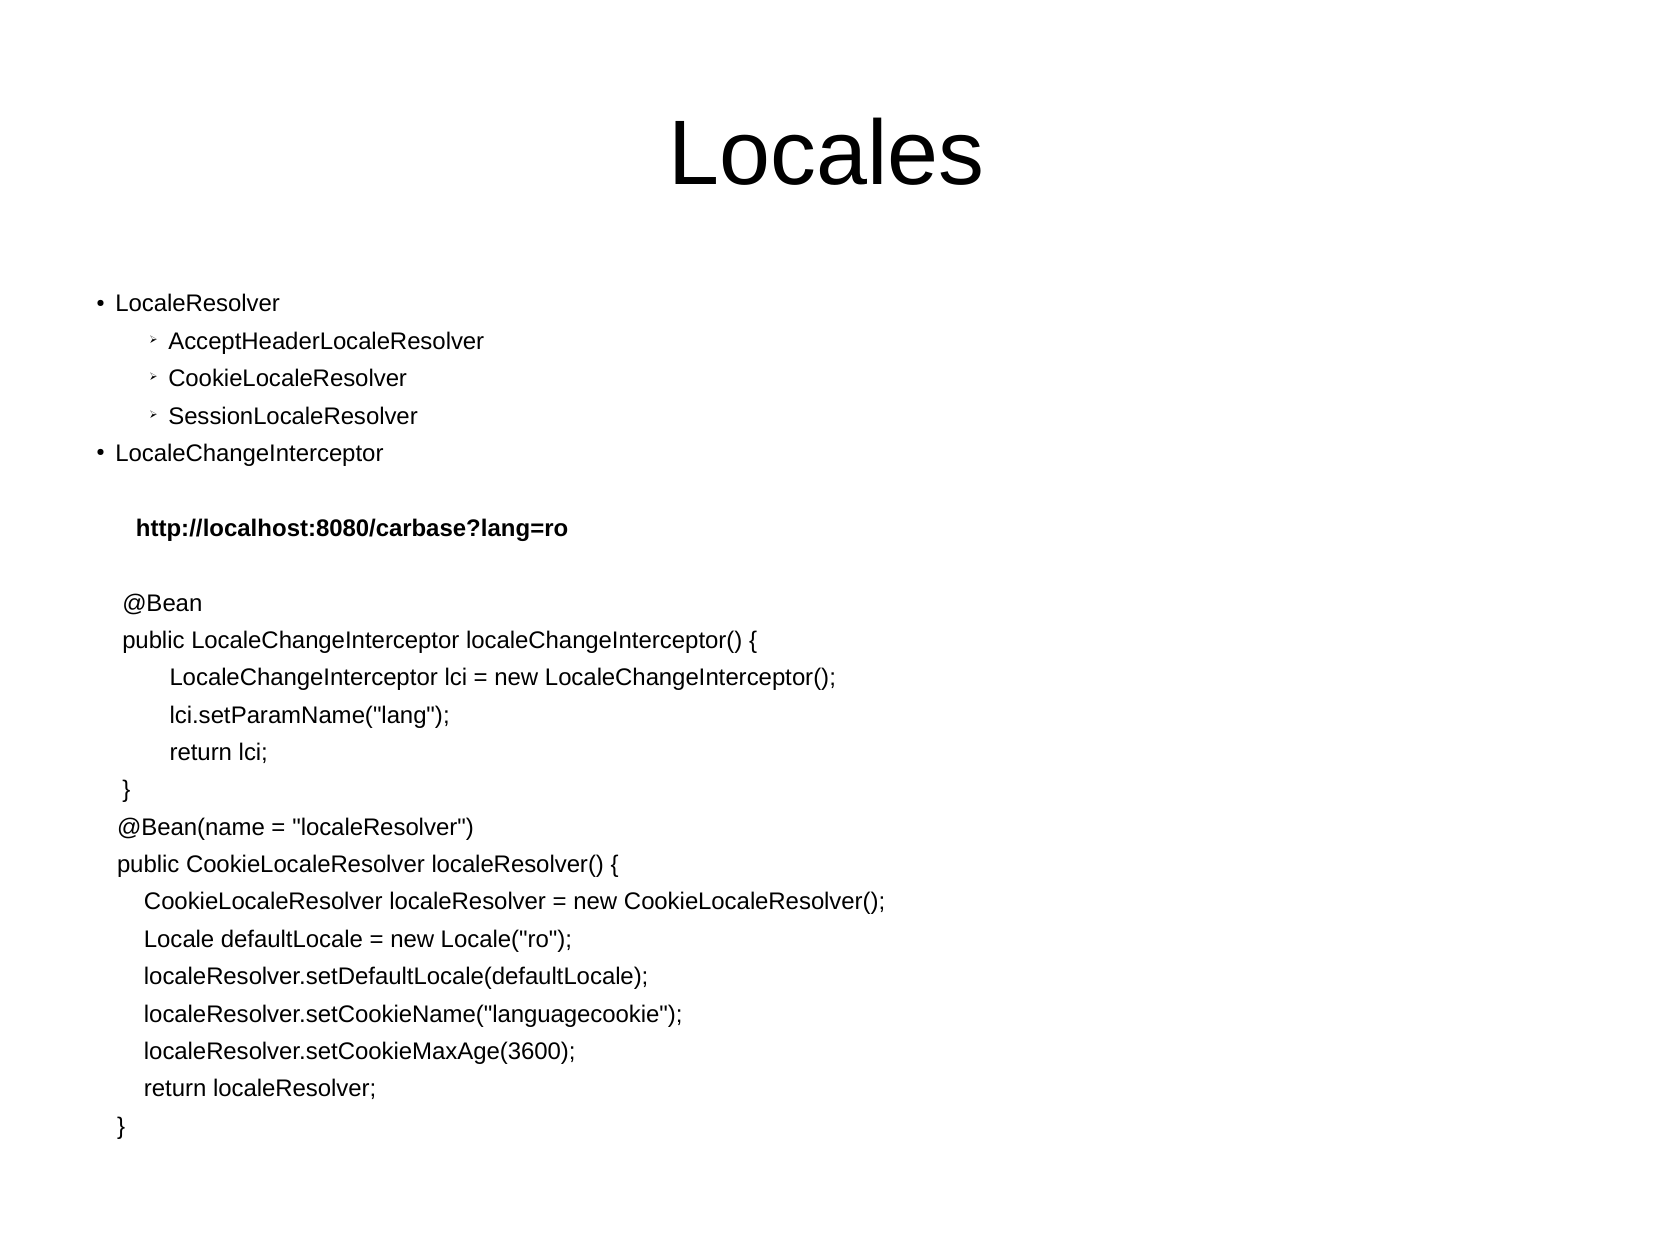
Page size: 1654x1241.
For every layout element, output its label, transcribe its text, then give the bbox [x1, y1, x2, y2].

title Locales [82, 49, 1571, 257]
list LocaleResolver AcceptHeaderLocaleResolver CookieLocaleResolver SessionLocaleResolver LocaleChangeInterceptor http://localhost:8080/carbase?lang=ro @Bean public LocaleChangeInterceptor localeChangeInterceptor() { LocaleChangeInterceptor lci = new LocaleChangeInterceptor(); lci.setParamName("lang"); return lci; } @Bean(name = "localeResolver") public CookieLocaleResolver localeResolver() { CookieLocaleResolver localeResolver = new CookieLocaleResolver(); Locale defaultLocale = new Locale("ro"); localeResolver.setDefaultLocale(defaultLocale); localeResolver.setCookieName("languagecookie"); localeResolver.setCookieMaxAge(3600); return localeResolver; } [90, 290, 1571, 1141]
